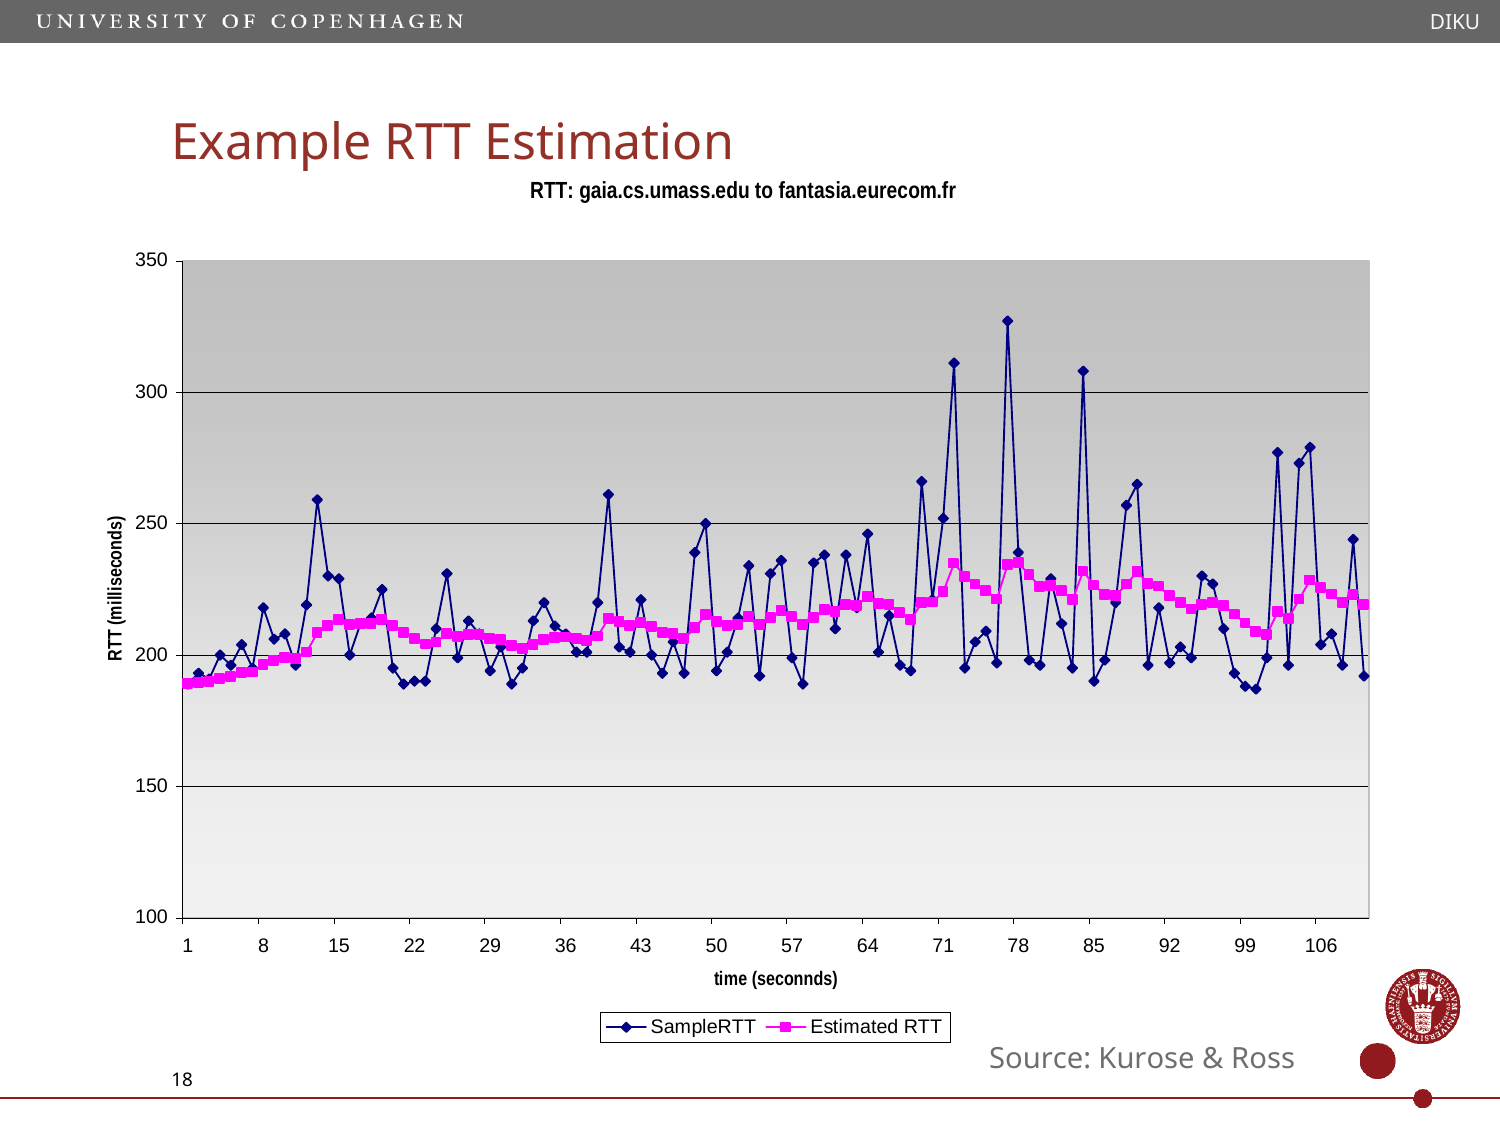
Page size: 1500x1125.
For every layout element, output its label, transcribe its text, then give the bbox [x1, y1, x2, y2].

picture [0, 146, 1500, 1122]
title Example RTT Estimation [171, 75, 1329, 146]
text_box <number> [171, 1067, 522, 1092]
text_box DIKU [469, 0, 1495, 43]
text_box Source: Kurose & Ross [974, 1031, 1341, 1083]
